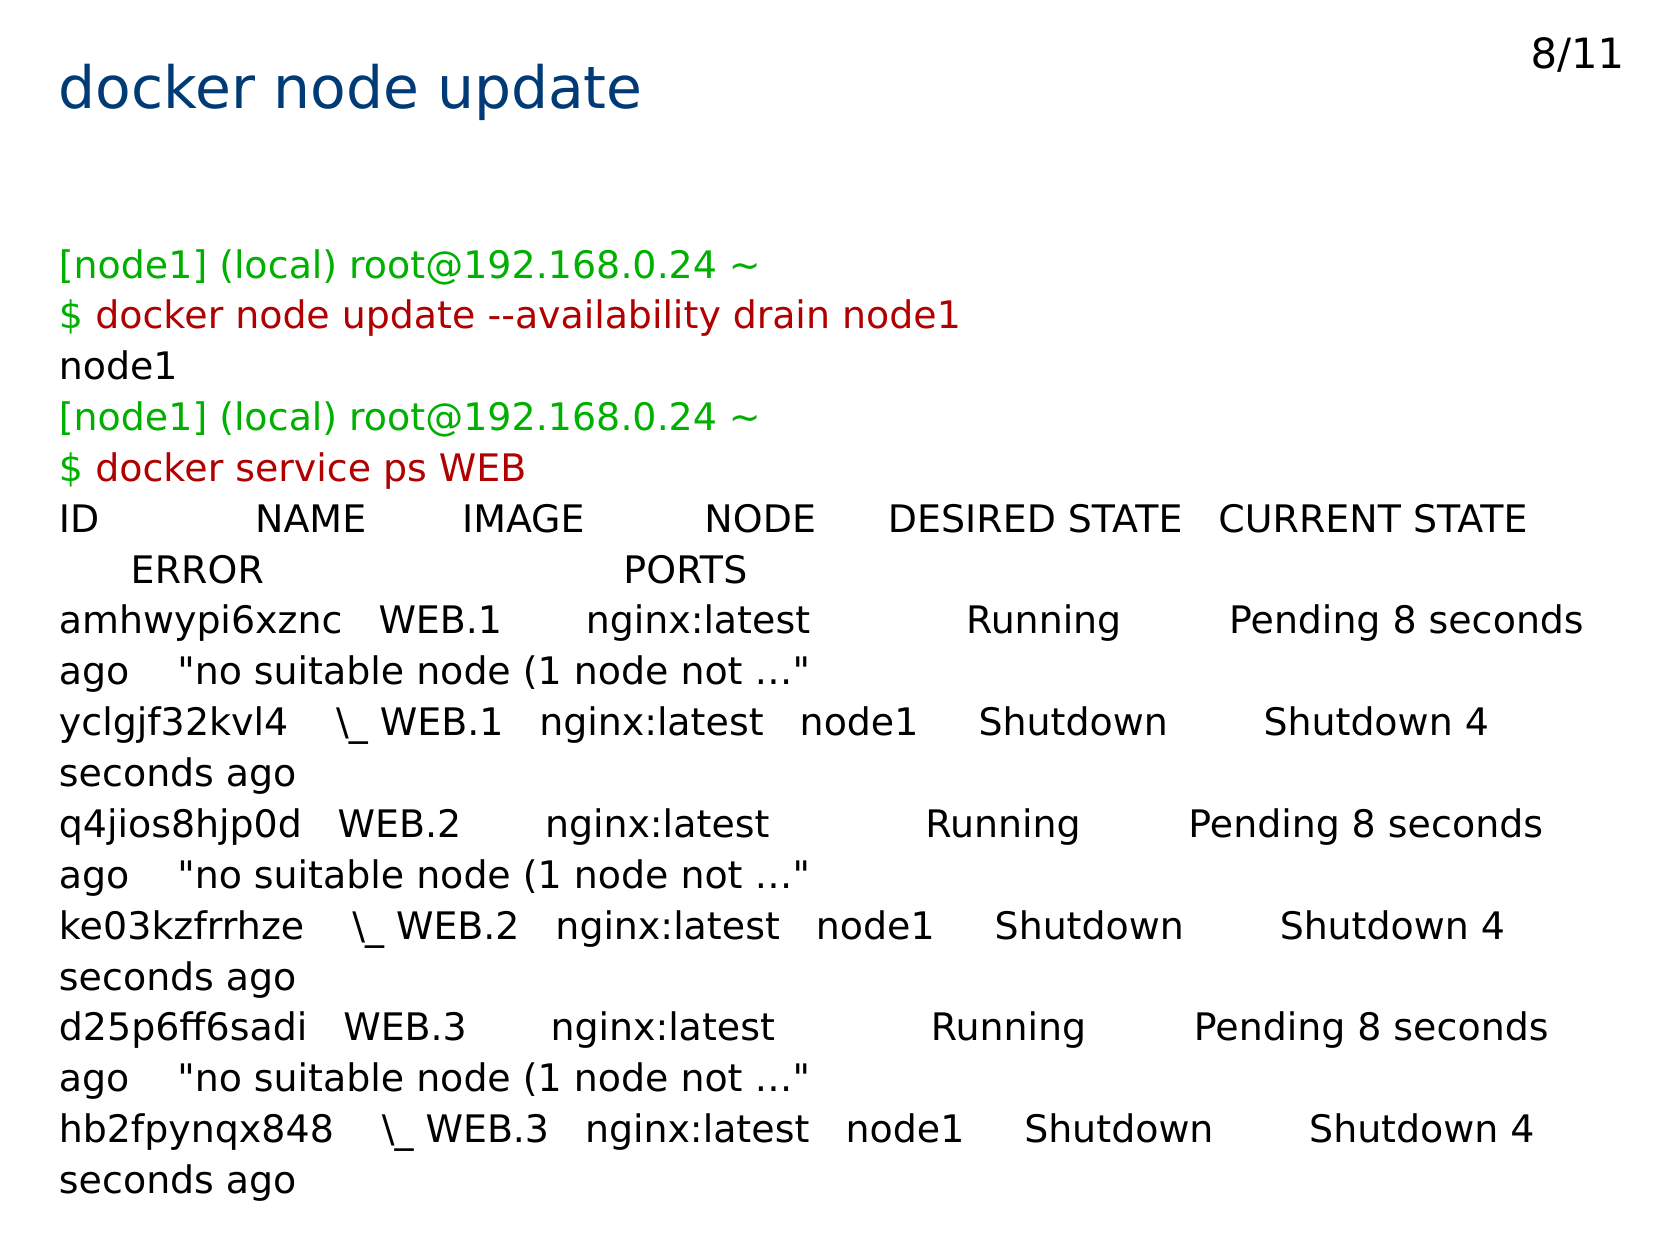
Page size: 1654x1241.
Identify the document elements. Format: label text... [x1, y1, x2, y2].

title docker node update [59, 29, 1506, 148]
list [node1] (local) root@192.168.0.24 ~ $ docker node update --availability drain node1 node1 [node1] (local) root@192.168.0.24 ~ $ docker service ps WEB ID NAME IMAGE NODE DESIRED STATE CURRENT STATE ERROR PORTS amhwypi6xznc WEB.1 nginx:latest Running Pending 8 seconds ago "no suitable node (1 node not …" yclgjf32kvl4 \_ WEB.1 nginx:latest node1 Shutdown Shutdown 4 seconds ago q4jios8hjp0d WEB.2 nginx:latest Running Pending 8 seconds ago "no suitable node (1 node not …" ke03kzfrrhze \_ WEB.2 nginx:latest node1 Shutdown Shutdown 4 seconds ago d25p6ff6sadi WEB.3 nginx:latest Running Pending 8 seconds ago "no suitable node (1 node not …" hb2fpynqx848 \_ WEB.3 nginx:latest node1 Shutdown Shutdown 4 seconds ago [59, 236, 1595, 1211]
